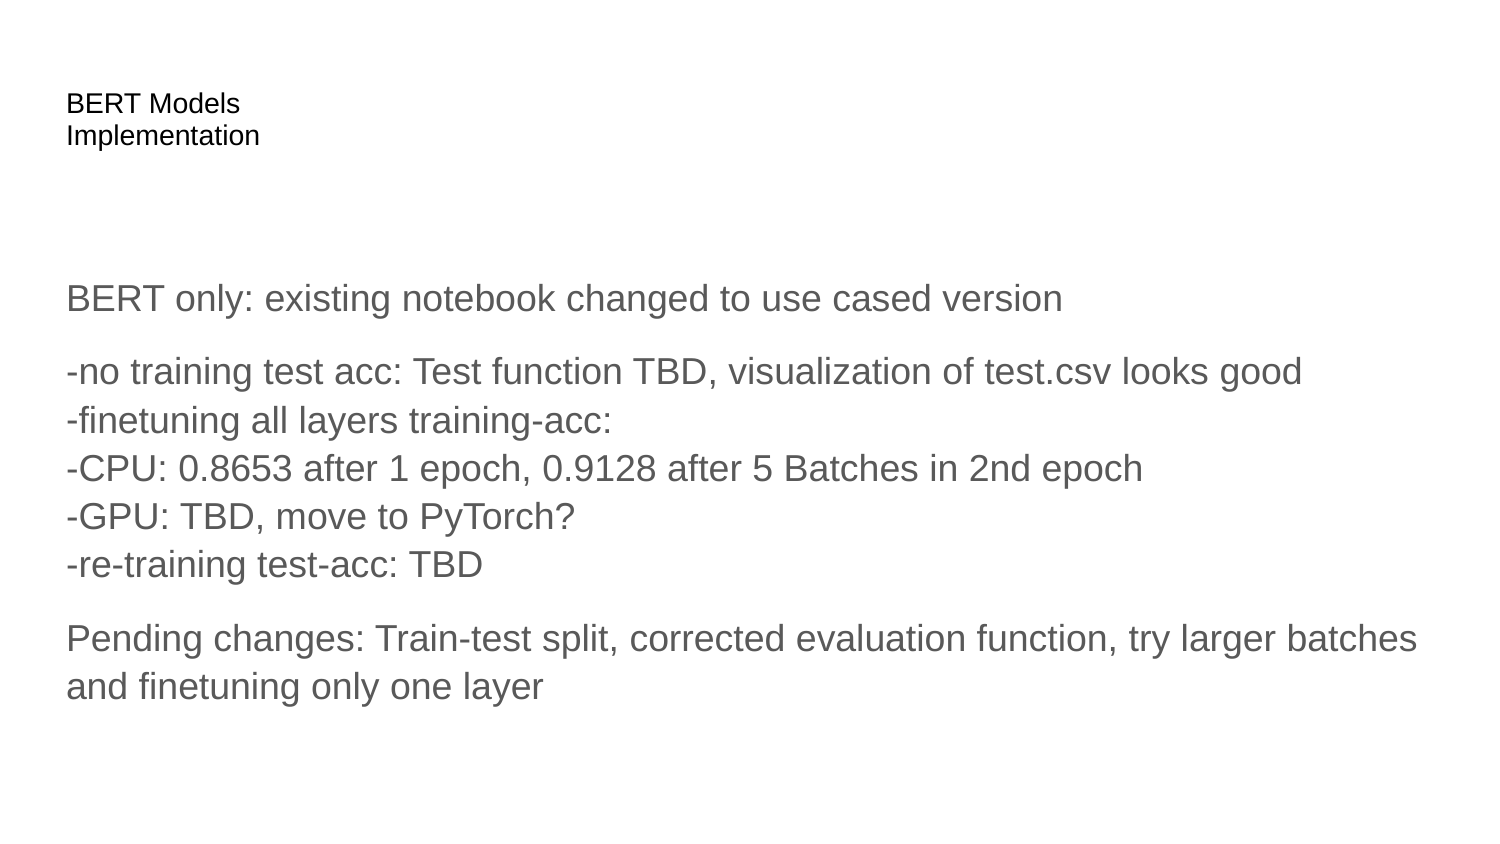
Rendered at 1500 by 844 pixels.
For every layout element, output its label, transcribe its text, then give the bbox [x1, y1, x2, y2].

title BERT Models Implementation [51, 72, 1449, 167]
list BERT only: existing notebook changed to use cased version no training test acc: Test function TBD, visualization of test.csv looks good finetuning all layers training-acc: CPU: 0.8653 after 1 epoch, 0.9128 after 5 Batches in 2nd epoch GPU: TBD, move to PyTorch? re-training test-acc: TBD Pending changes: Train-test split, corrected evaluation function, try larger batches and finetuning only one layer [51, 256, 1449, 750]
